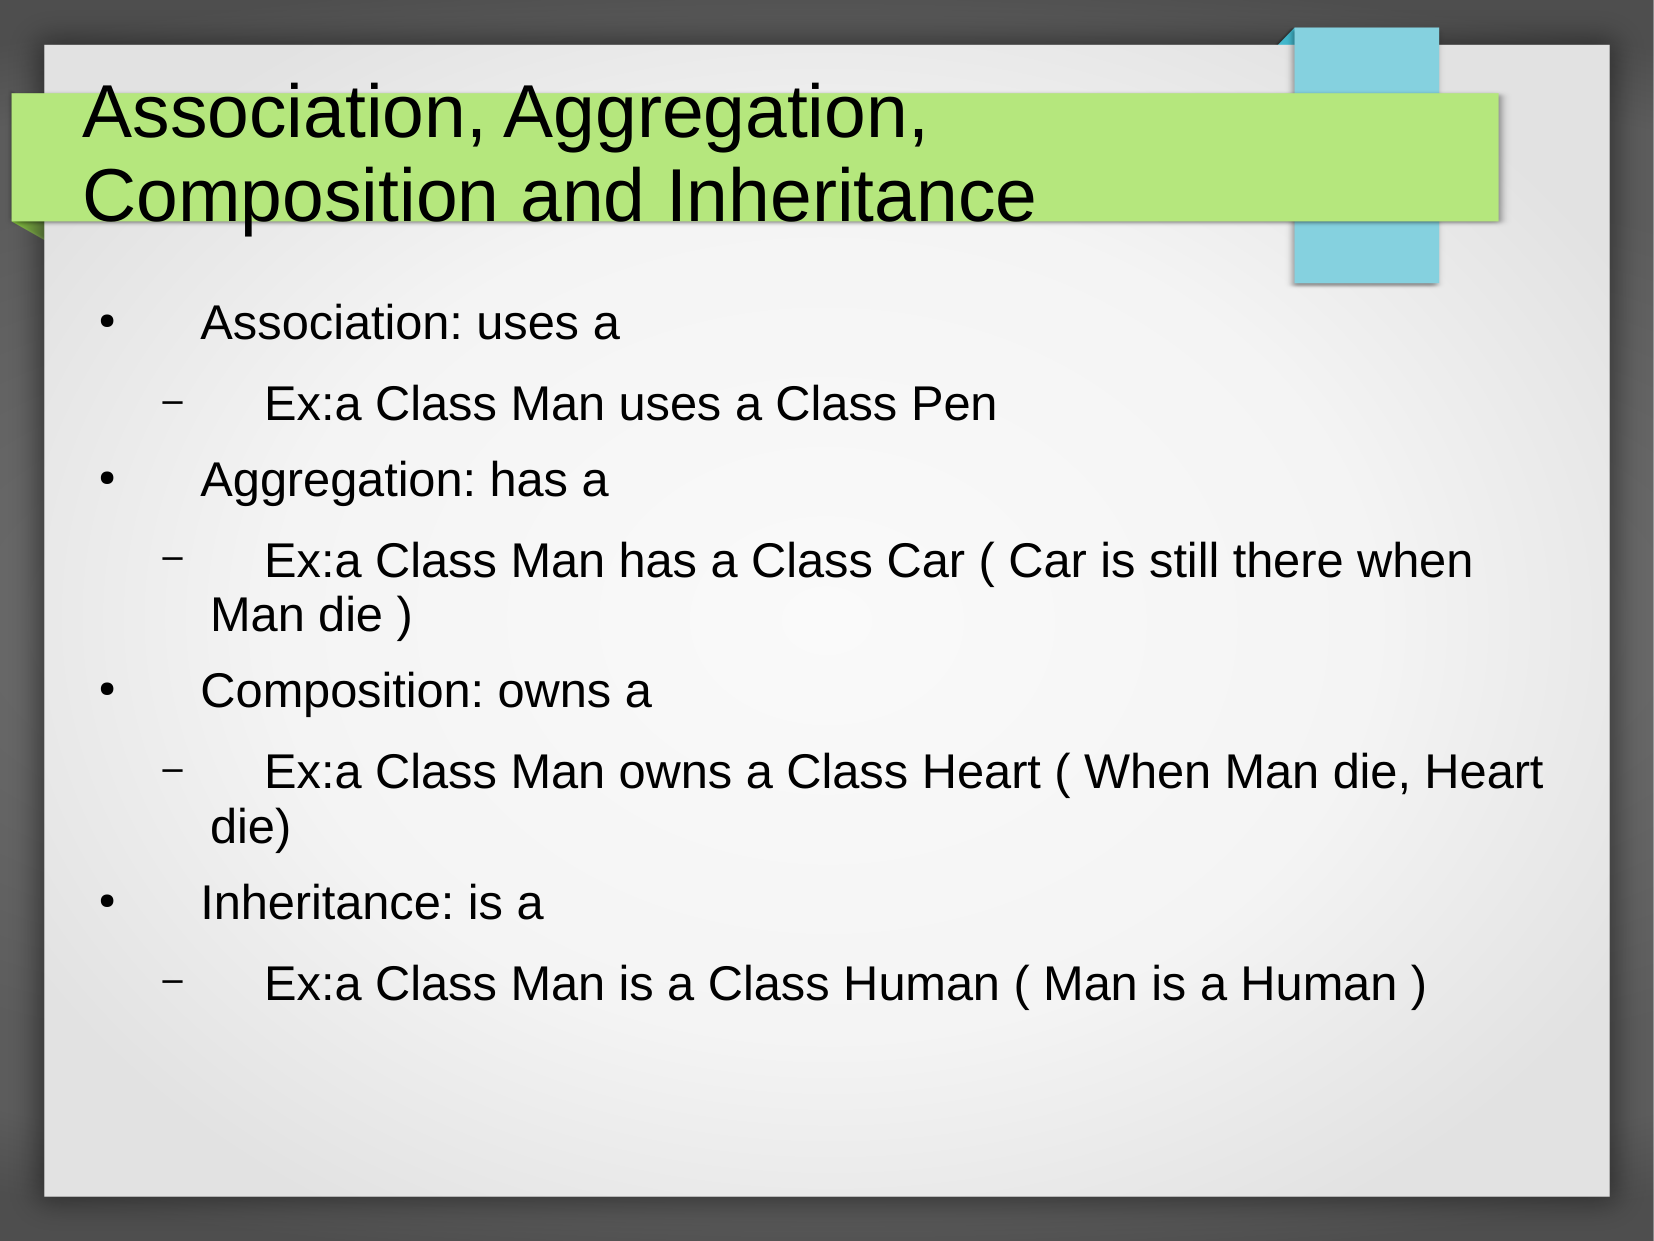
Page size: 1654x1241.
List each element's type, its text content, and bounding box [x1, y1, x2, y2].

picture [0, 0, 1654, 1241]
list Association: uses a Ex:a Class Man uses a Class Pen Aggregation: has a Ex:a Class Man has a Class Car ( Car is still there when Man die ) Composition: owns a Ex:a Class Man owns a Class Heart ( When Man die, Heart die) Inheritance: is a Ex:a Class Man is a Class Human ( Man is a Human ) [82, 295, 1571, 1015]
title Association, Aggregation, Composition and Inheritance [82, 69, 1264, 238]
